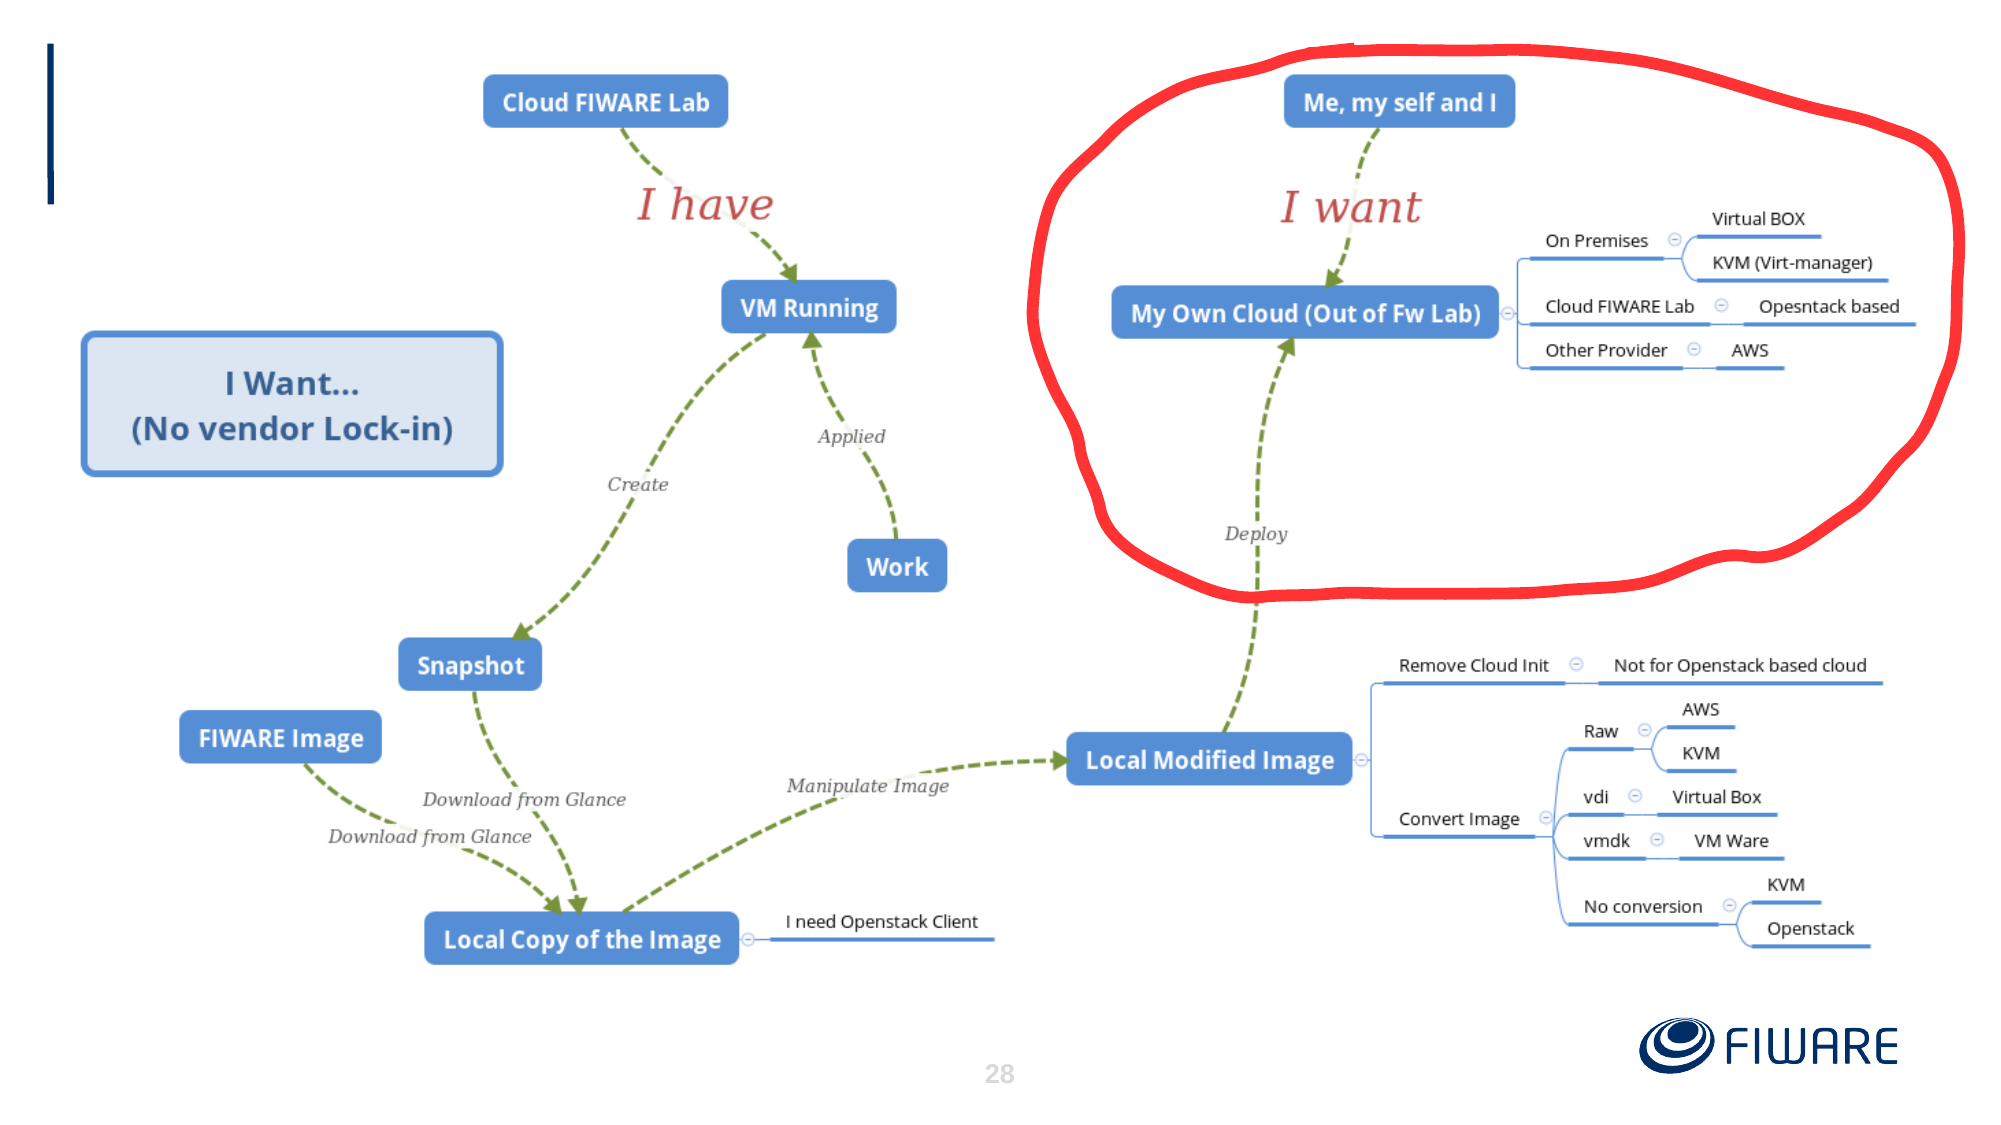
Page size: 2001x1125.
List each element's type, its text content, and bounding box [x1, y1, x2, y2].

picture [1039, 56, 1940, 591]
title [1581, 47, 1704, 54]
slide_number <número> [887, 1042, 1113, 1103]
picture [1635, 1012, 1905, 1077]
title [92, 47, 1306, 54]
picture [1641, 54, 1940, 148]
picture [59, 54, 1940, 987]
